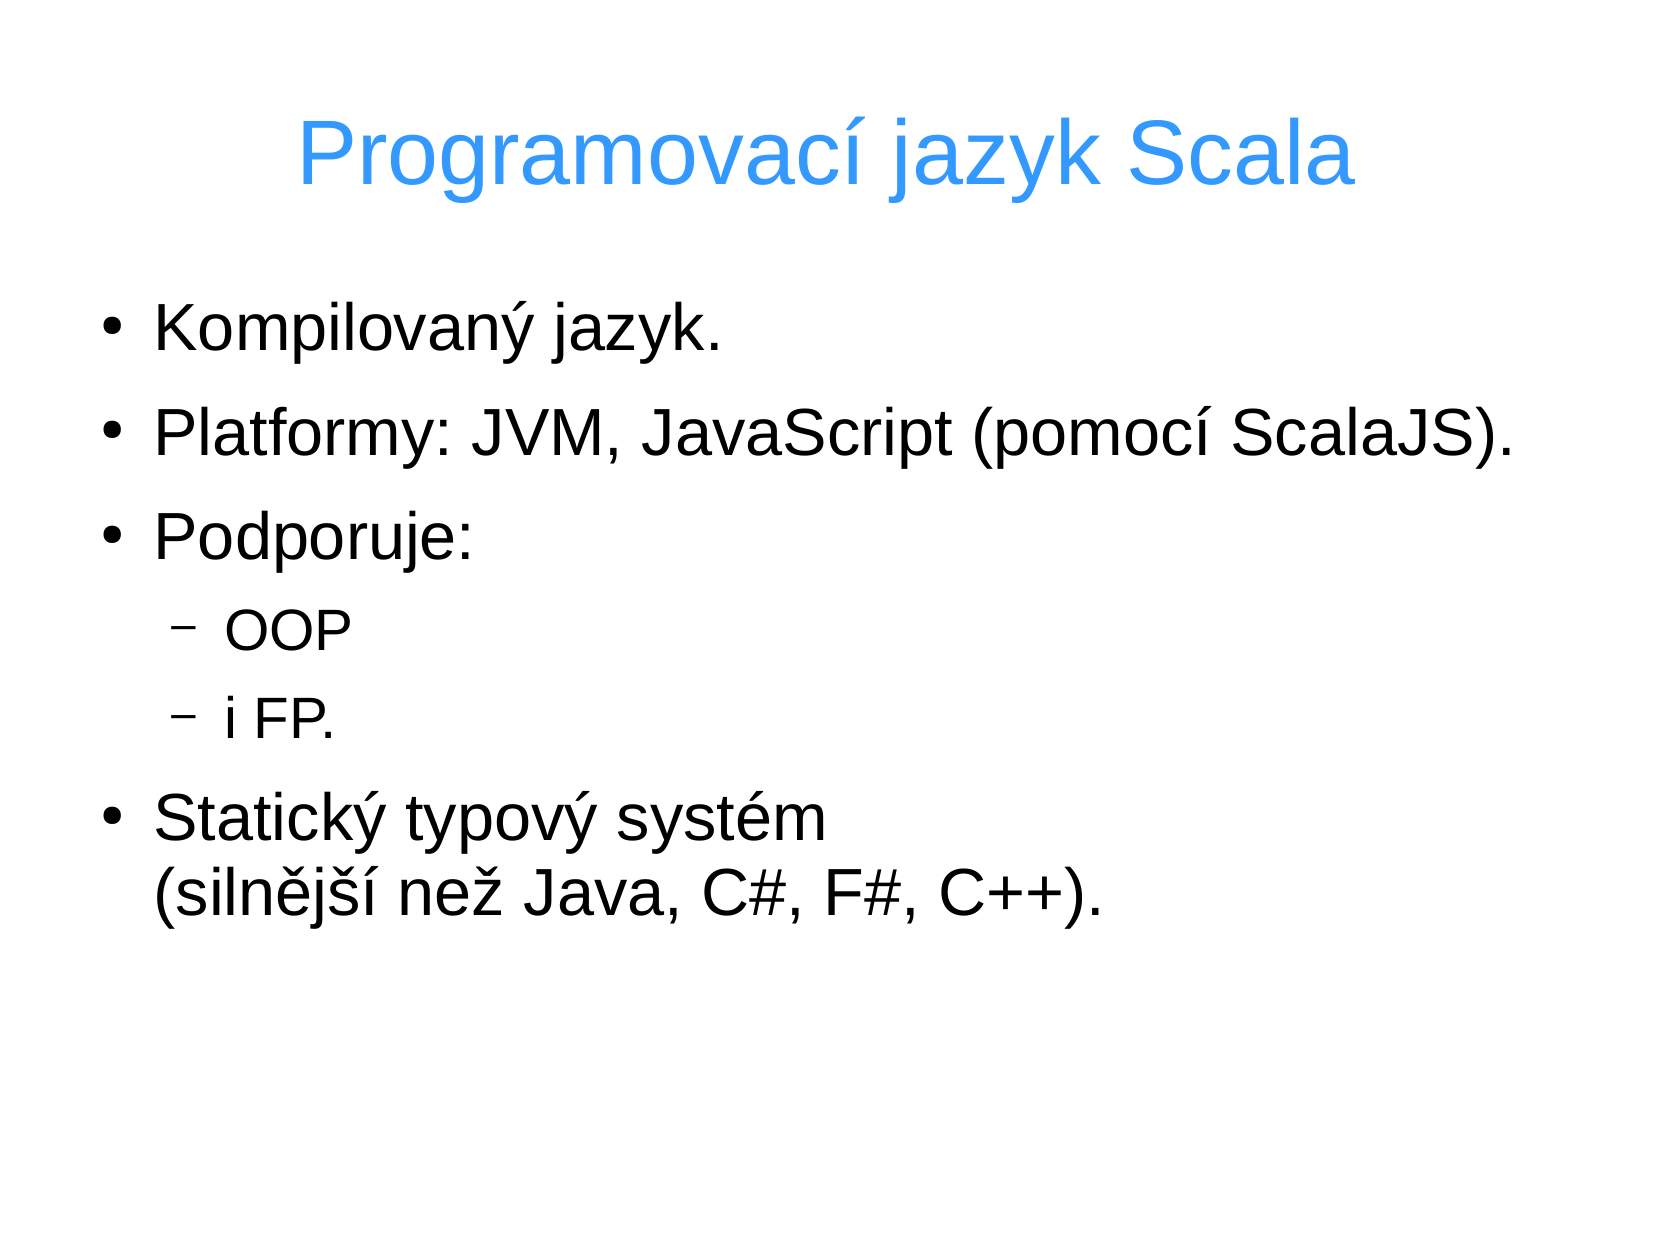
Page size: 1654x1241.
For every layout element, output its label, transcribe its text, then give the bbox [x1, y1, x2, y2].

list Kompilovaný jazyk. Platformy: JVM, JavaScript (pomocí ScalaJS). Podporuje: OOP i FP. Statický typový systém (silnější než Java, C#, F#, C++). [82, 290, 1571, 1010]
title Programovací jazyk Scala [82, 49, 1571, 257]
